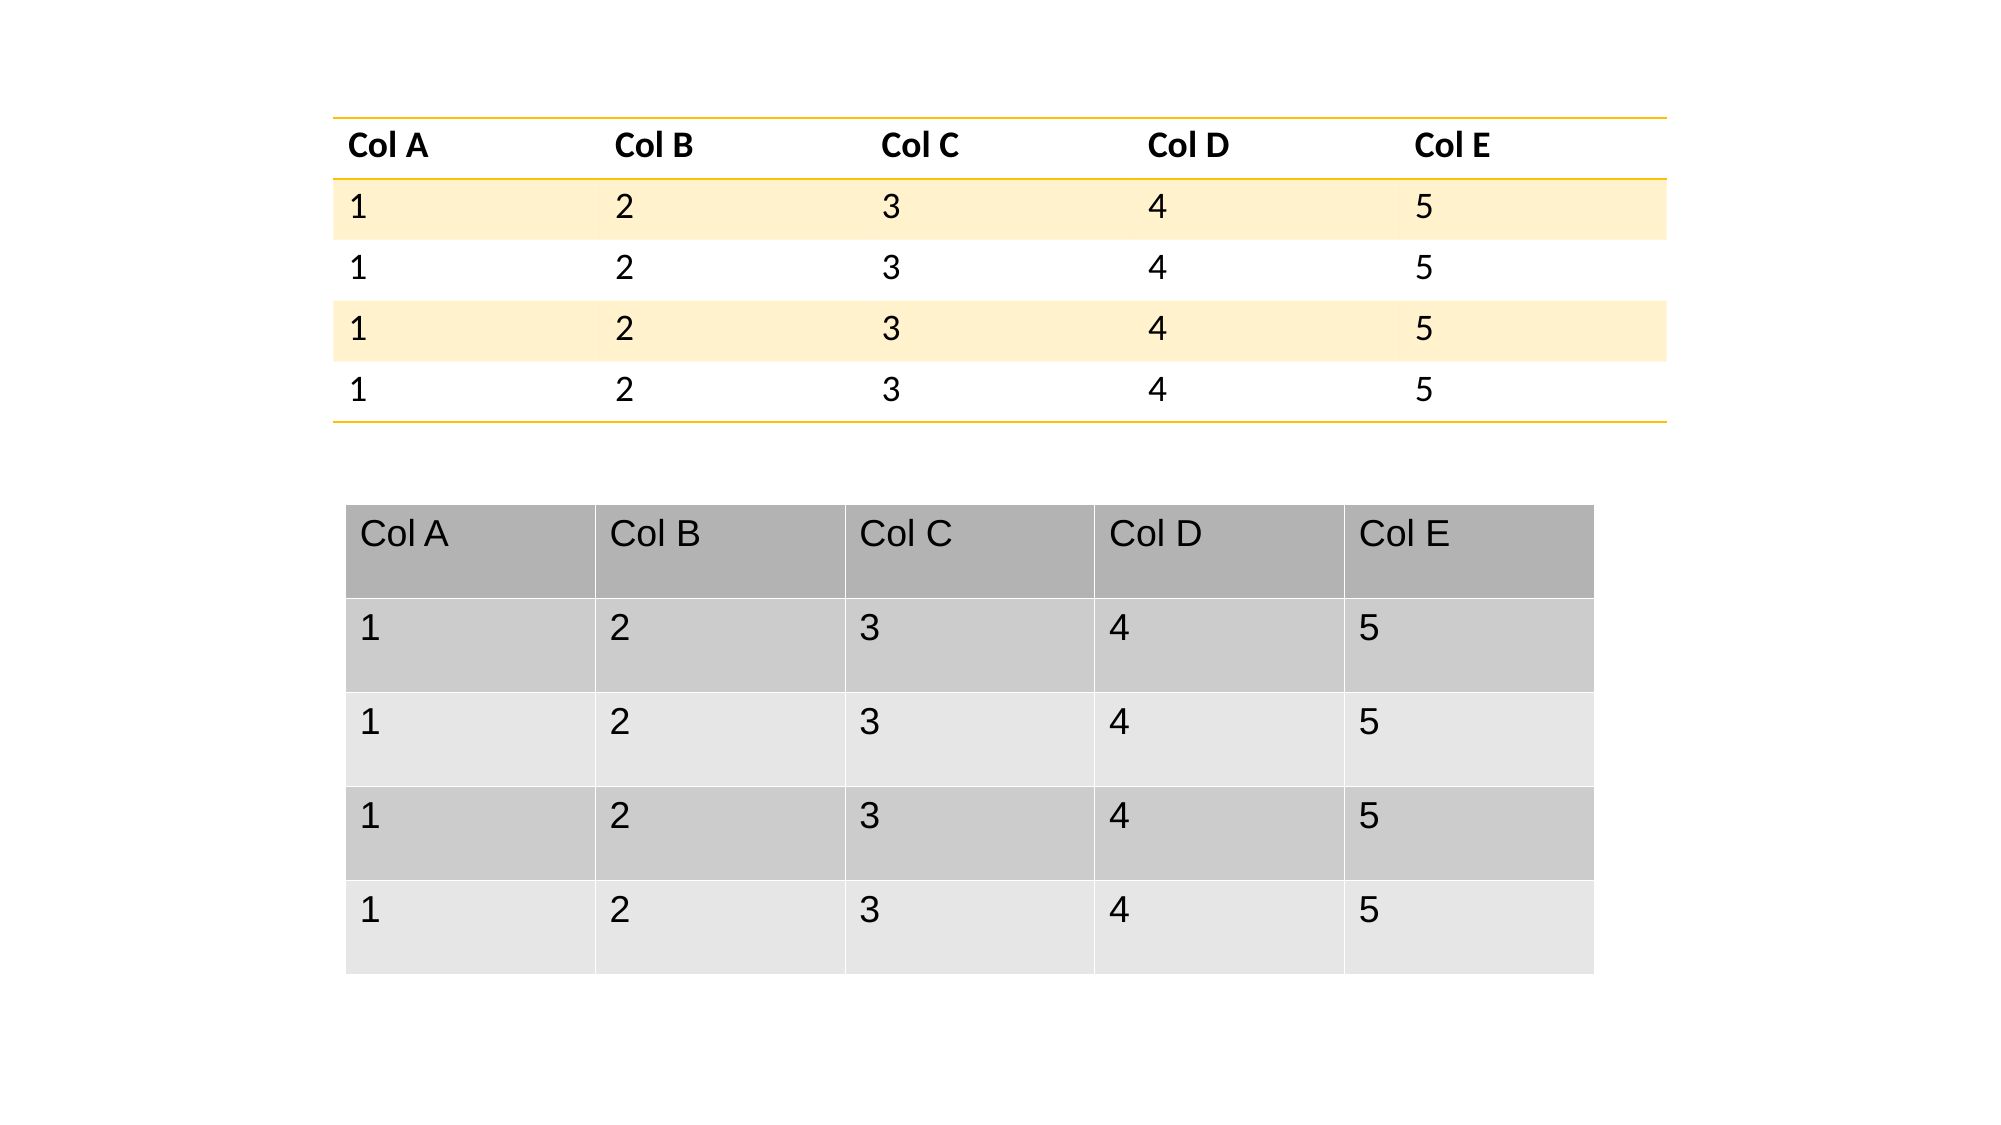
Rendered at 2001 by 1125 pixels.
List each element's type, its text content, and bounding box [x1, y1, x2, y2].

table_cell 1 [333, 301, 600, 361]
table_cell 1 [346, 881, 595, 974]
table_cell 5 [1400, 301, 1667, 361]
table_cell 4 [1133, 361, 1400, 421]
table_cell 2 [600, 361, 867, 421]
table_cell 5 [1400, 240, 1667, 301]
table_cell 3 [867, 180, 1133, 240]
table_cell 2 [596, 787, 845, 880]
table_cell 4 [1133, 240, 1400, 301]
table_cell 1 [346, 787, 595, 880]
table_cell 3 [867, 301, 1133, 361]
table_cell 5 [1345, 787, 1594, 880]
table_header Col C [867, 119, 1133, 178]
table_cell 3 [846, 599, 1094, 692]
table_header Col B [596, 505, 845, 598]
table_cell 4 [1133, 301, 1400, 361]
table_cell 4 [1095, 693, 1344, 786]
table_cell 3 [867, 240, 1133, 301]
table_cell 4 [1095, 599, 1344, 692]
table_cell 3 [867, 361, 1133, 421]
table_header Col A [333, 119, 600, 178]
table_cell 1 [333, 361, 600, 421]
table_cell 2 [596, 881, 845, 974]
table_cell 2 [600, 180, 867, 240]
table_header Col D [1095, 505, 1344, 598]
table_cell 3 [846, 881, 1094, 974]
table_cell 1 [333, 240, 600, 301]
table_header Col A [346, 505, 595, 598]
table_cell 5 [1345, 881, 1594, 974]
table_cell 2 [596, 693, 845, 786]
table_cell 2 [600, 240, 867, 301]
table_header Col B [600, 119, 867, 178]
table_header Col E [1400, 119, 1667, 178]
table_cell 5 [1345, 599, 1594, 692]
table_cell 3 [846, 693, 1094, 786]
table_header Col D [1133, 119, 1400, 178]
table_cell 1 [346, 599, 595, 692]
table_cell 1 [333, 180, 600, 240]
table_header Col C [846, 505, 1094, 598]
table_cell 5 [1345, 693, 1594, 786]
table_cell 5 [1400, 361, 1667, 421]
table_cell 3 [846, 787, 1094, 880]
table_cell 1 [346, 693, 595, 786]
table_cell 2 [600, 301, 867, 361]
table_cell 4 [1095, 787, 1344, 880]
table_cell 4 [1133, 180, 1400, 240]
table_cell 4 [1095, 881, 1344, 974]
table_cell 2 [596, 599, 845, 692]
table_header Col E [1345, 505, 1594, 598]
table_cell 5 [1400, 180, 1667, 240]
